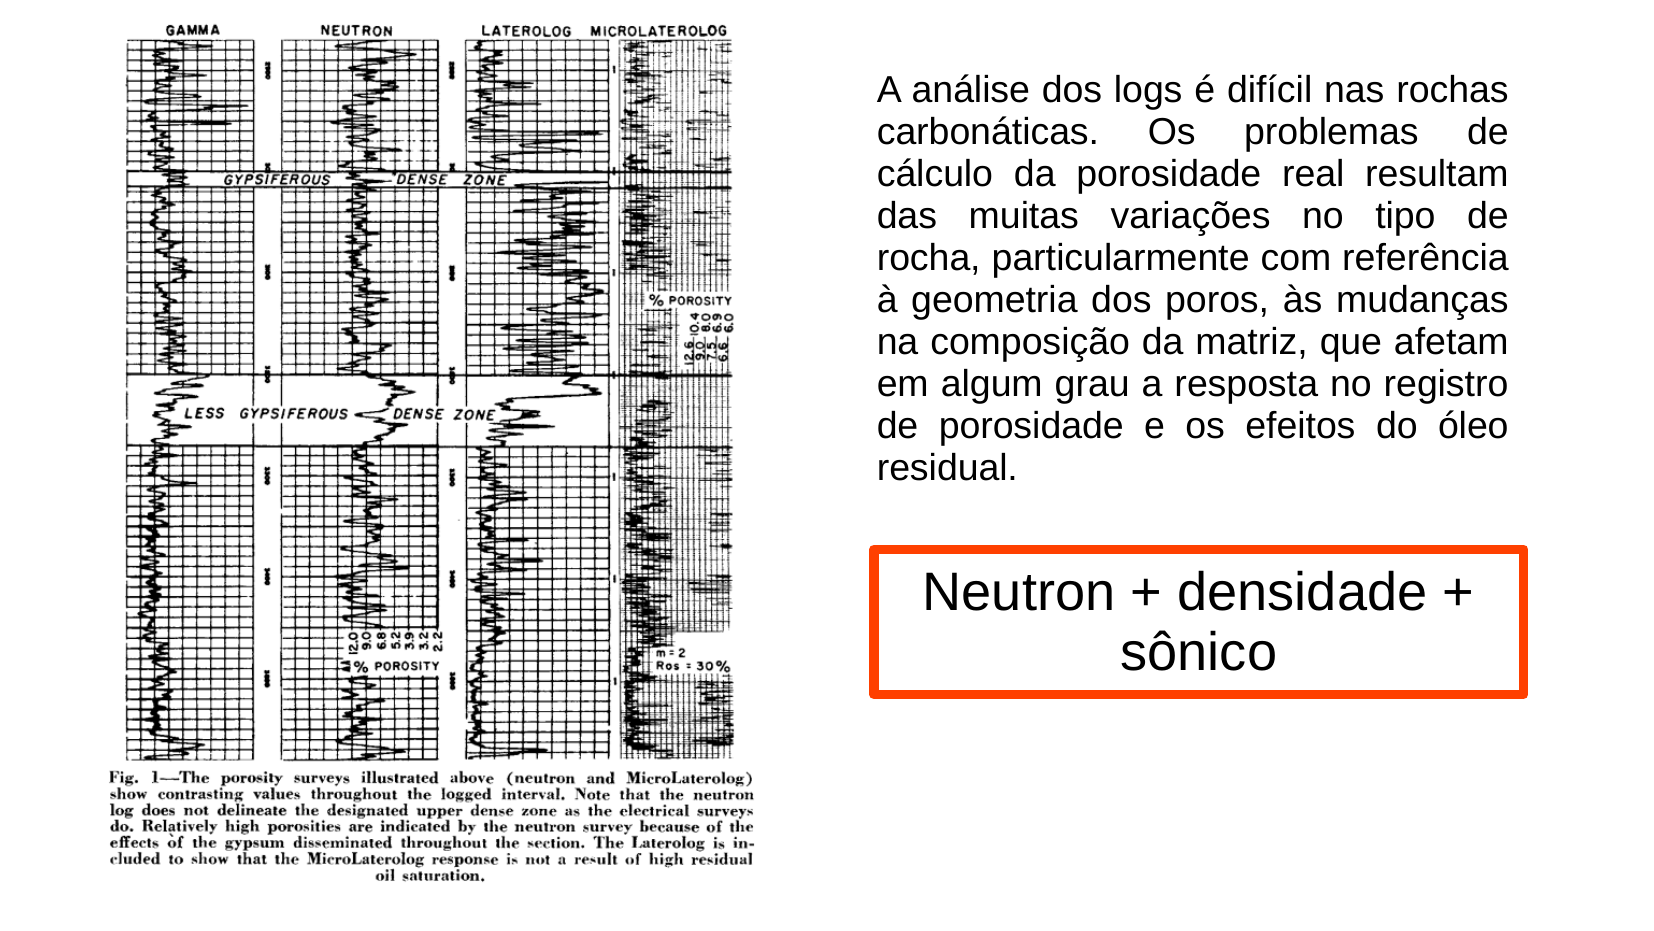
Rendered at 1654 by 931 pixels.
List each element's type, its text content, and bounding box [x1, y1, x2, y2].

text_box Neutron + densidade + sônico [874, 549, 1524, 695]
picture [94, 11, 767, 895]
text_box A análise dos logs é difícil nas rochas carbonáticas. Os problemas de cálculo da porosidade real resultam das muitas variações no tipo de rocha, particularmente com referência à geometria dos poros, às mudanças na composição da matriz, que afetam em algum grau a resposta no registro de porosidade e os efeitos do óleo residual. [862, 61, 1524, 875]
